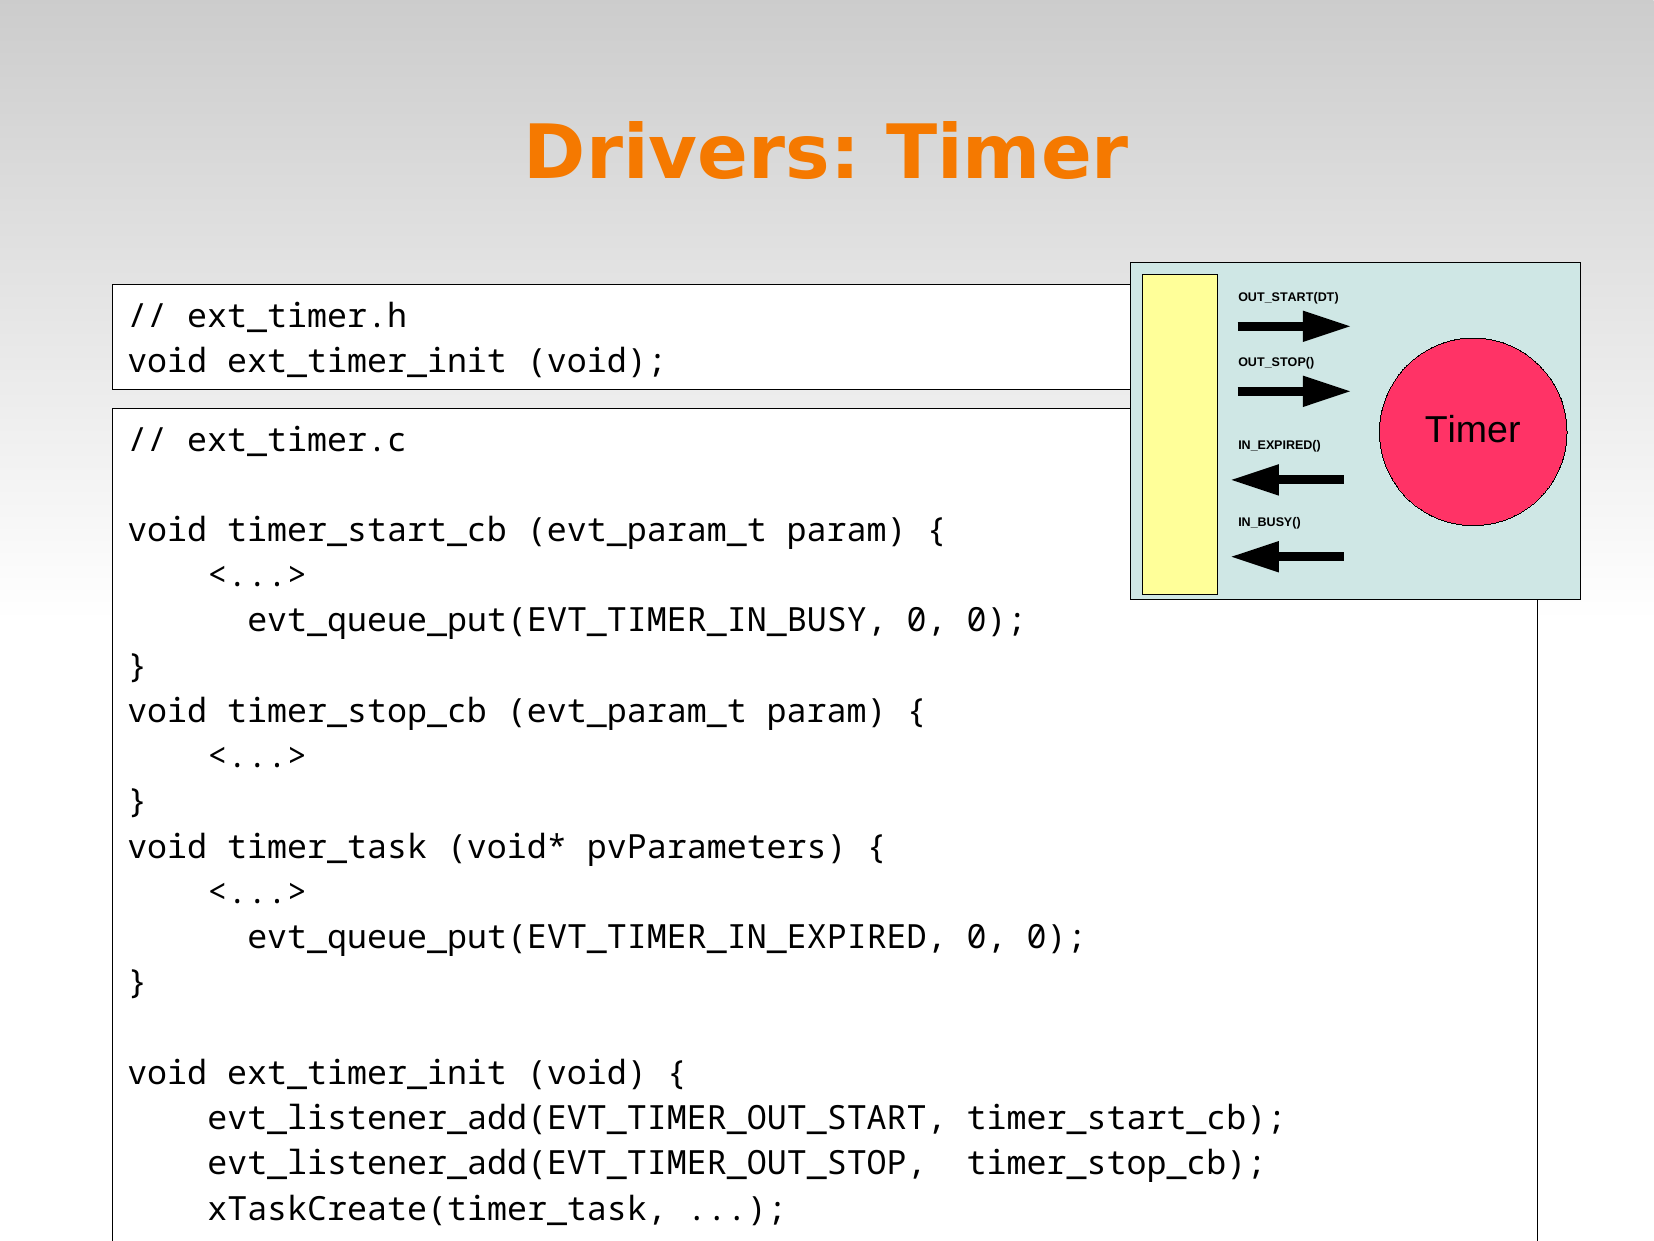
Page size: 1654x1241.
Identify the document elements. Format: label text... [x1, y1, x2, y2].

text_box OUT_STOP() [1223, 347, 1374, 377]
text_box IN_BUSY() [1223, 507, 1374, 537]
title Drivers: Timer [82, 49, 1571, 257]
text_box Timer [1410, 401, 1536, 459]
text_box // ext_timer.c void timer_start_cb (evt_param_t param) { <...> evt_queue_put(EVT_TIMER_IN_BUSY, 0, 0); } void timer_stop_cb (evt_param_t param) { <...> } void timer_task (void* pvParameters) { <...> evt_queue_put(EVT_TIMER_IN_EXPIRED, 0, 0); } void ext_timer_init (void) { evt_listener_add(EVT_TIMER_OUT_START, timer_start_cb); evt_listener_add(EVT_TIMER_OUT_STOP, timer_stop_cb); xTaskCreate(timer_task, ...); } [112, 408, 1538, 1160]
text_box [1130, 262, 1581, 600]
text_box IN_EXPIRED() [1223, 430, 1374, 460]
text_box OUT_START(DT) [1223, 282, 1374, 312]
text_box // ext_timer.h void ext_timer_init (void); [112, 284, 1130, 377]
